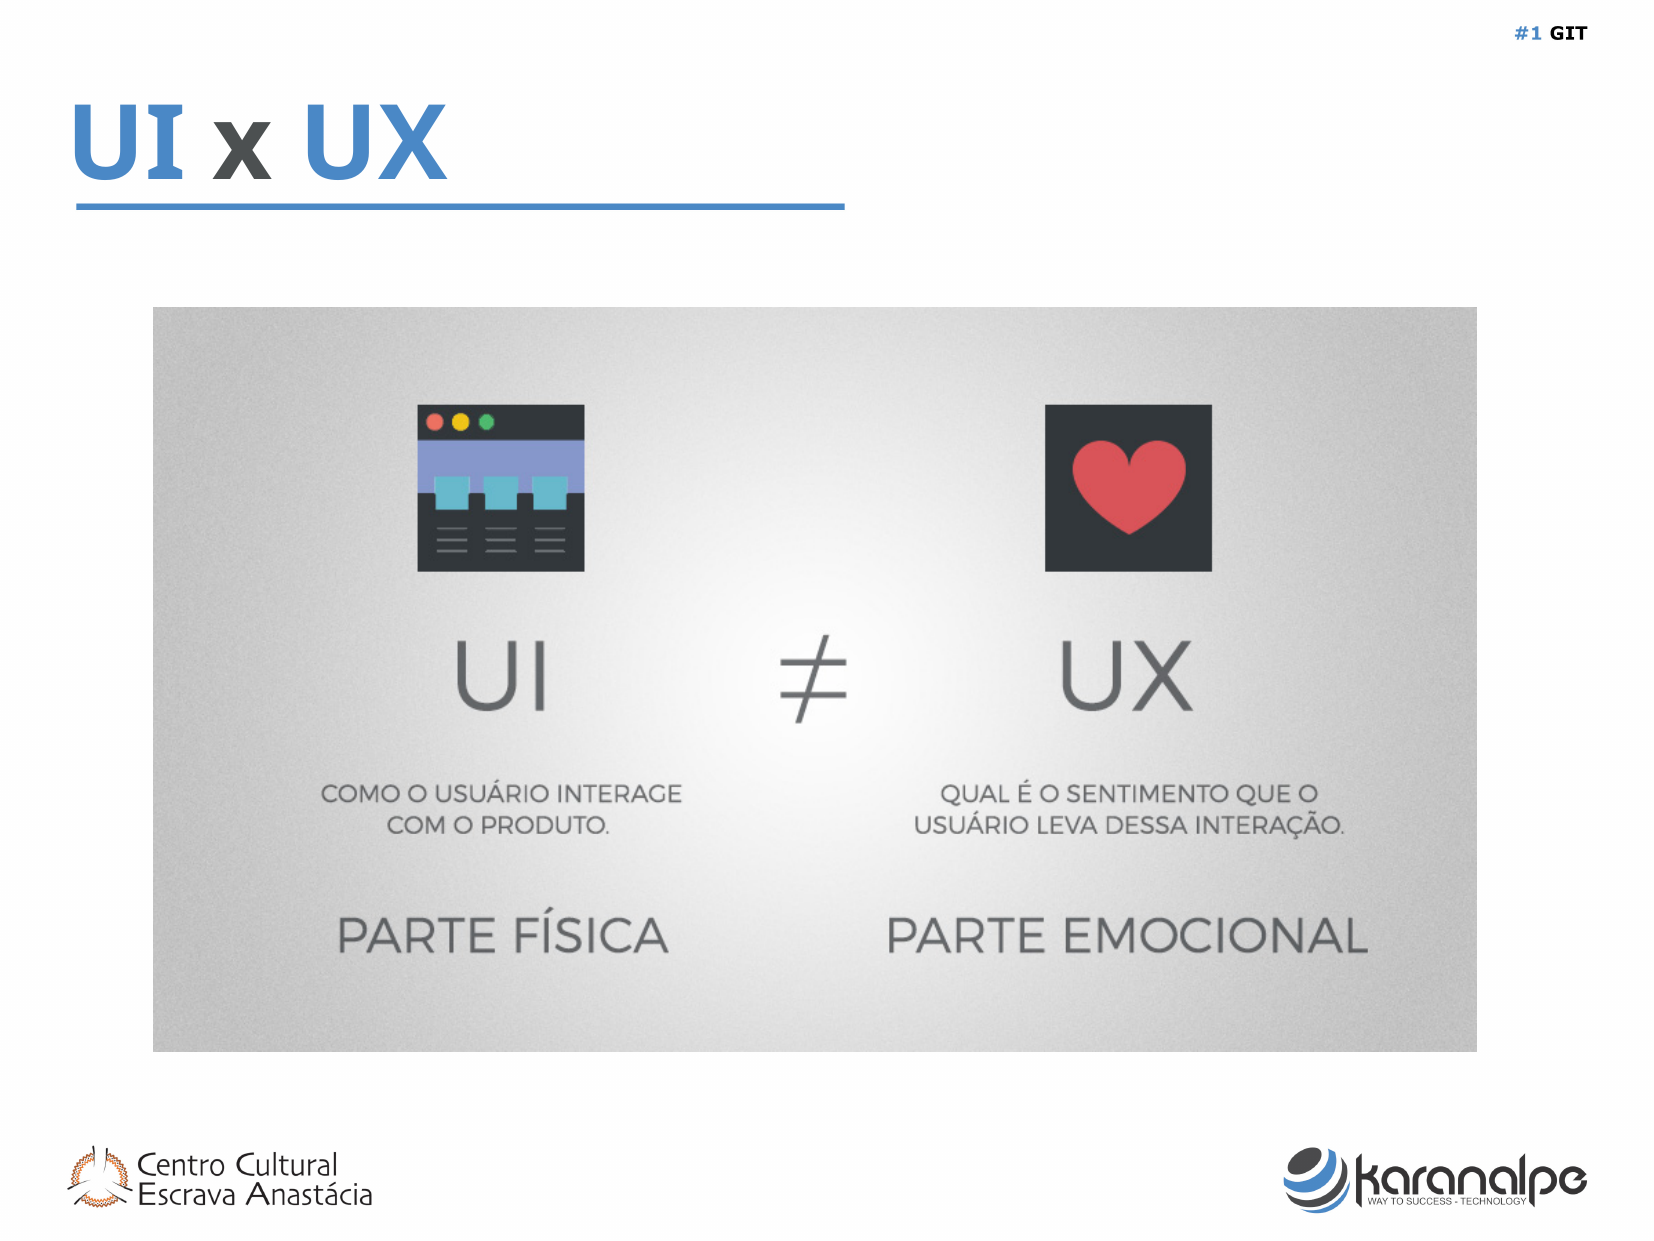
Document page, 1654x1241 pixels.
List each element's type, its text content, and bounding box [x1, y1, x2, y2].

picture [0, 0, 1654, 1241]
title UI x UX [66, 35, 1555, 243]
